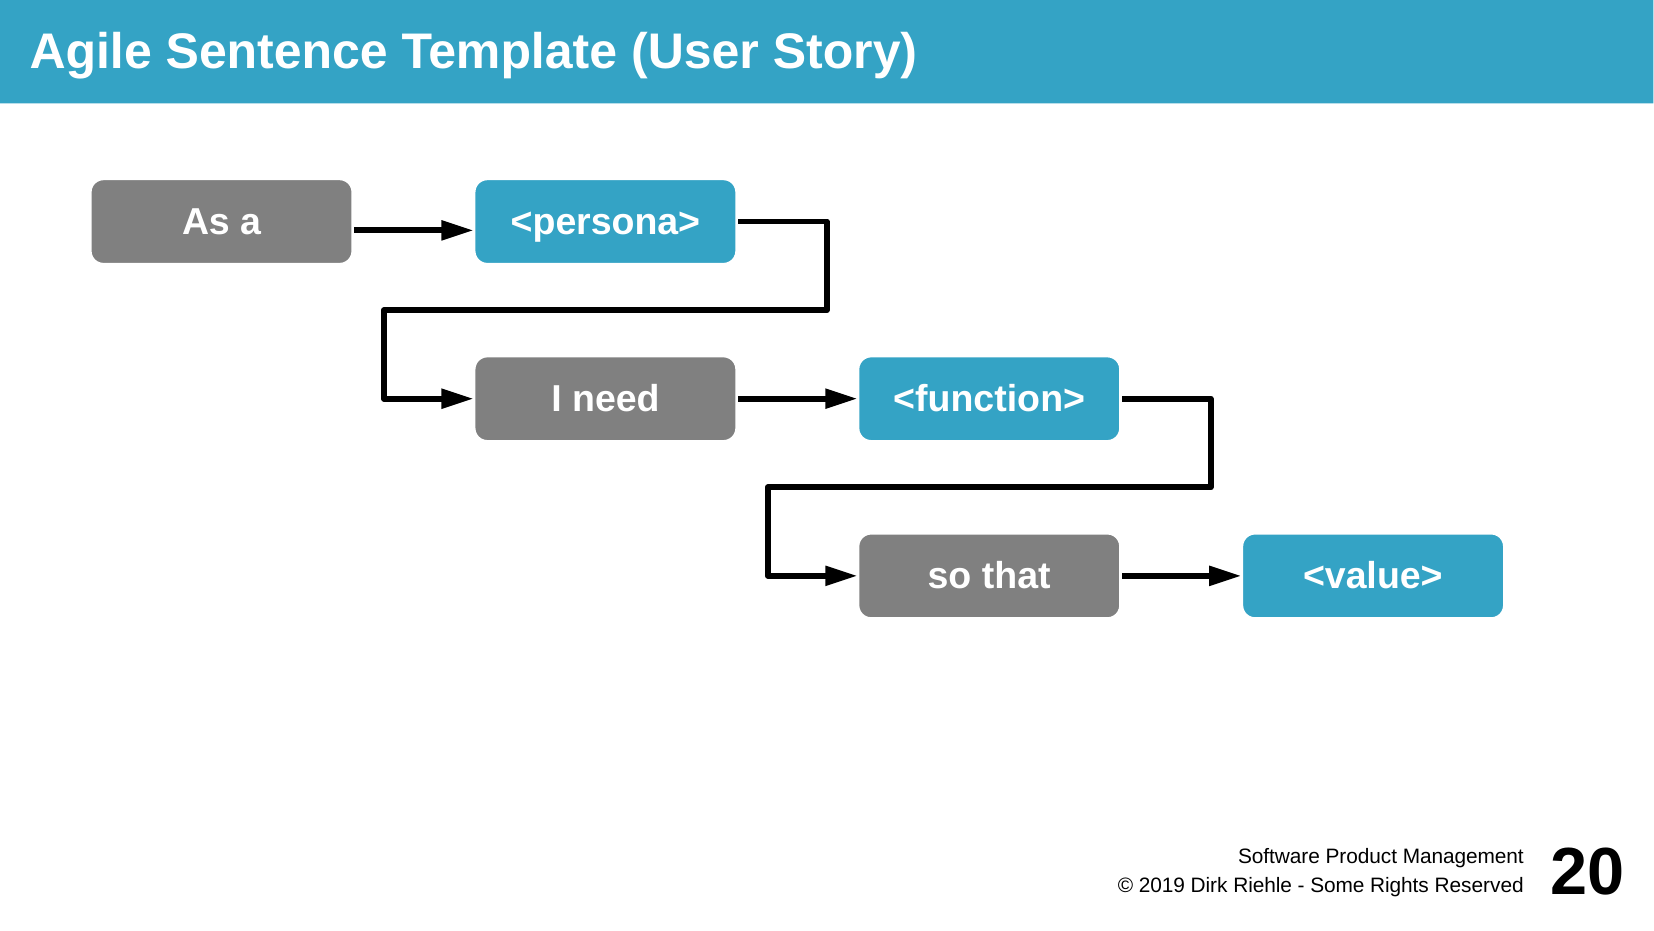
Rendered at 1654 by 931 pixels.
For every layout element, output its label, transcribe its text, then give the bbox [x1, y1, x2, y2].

text_box <function> [856, 354, 1123, 444]
text_box <persona> [472, 177, 739, 266]
text_box so that [856, 531, 1123, 621]
text_box I need [472, 354, 739, 444]
title Agile Sentence Template (User Story) [0, 0, 1654, 104]
text_box <value> [1240, 531, 1507, 621]
text_box As a [88, 177, 355, 266]
